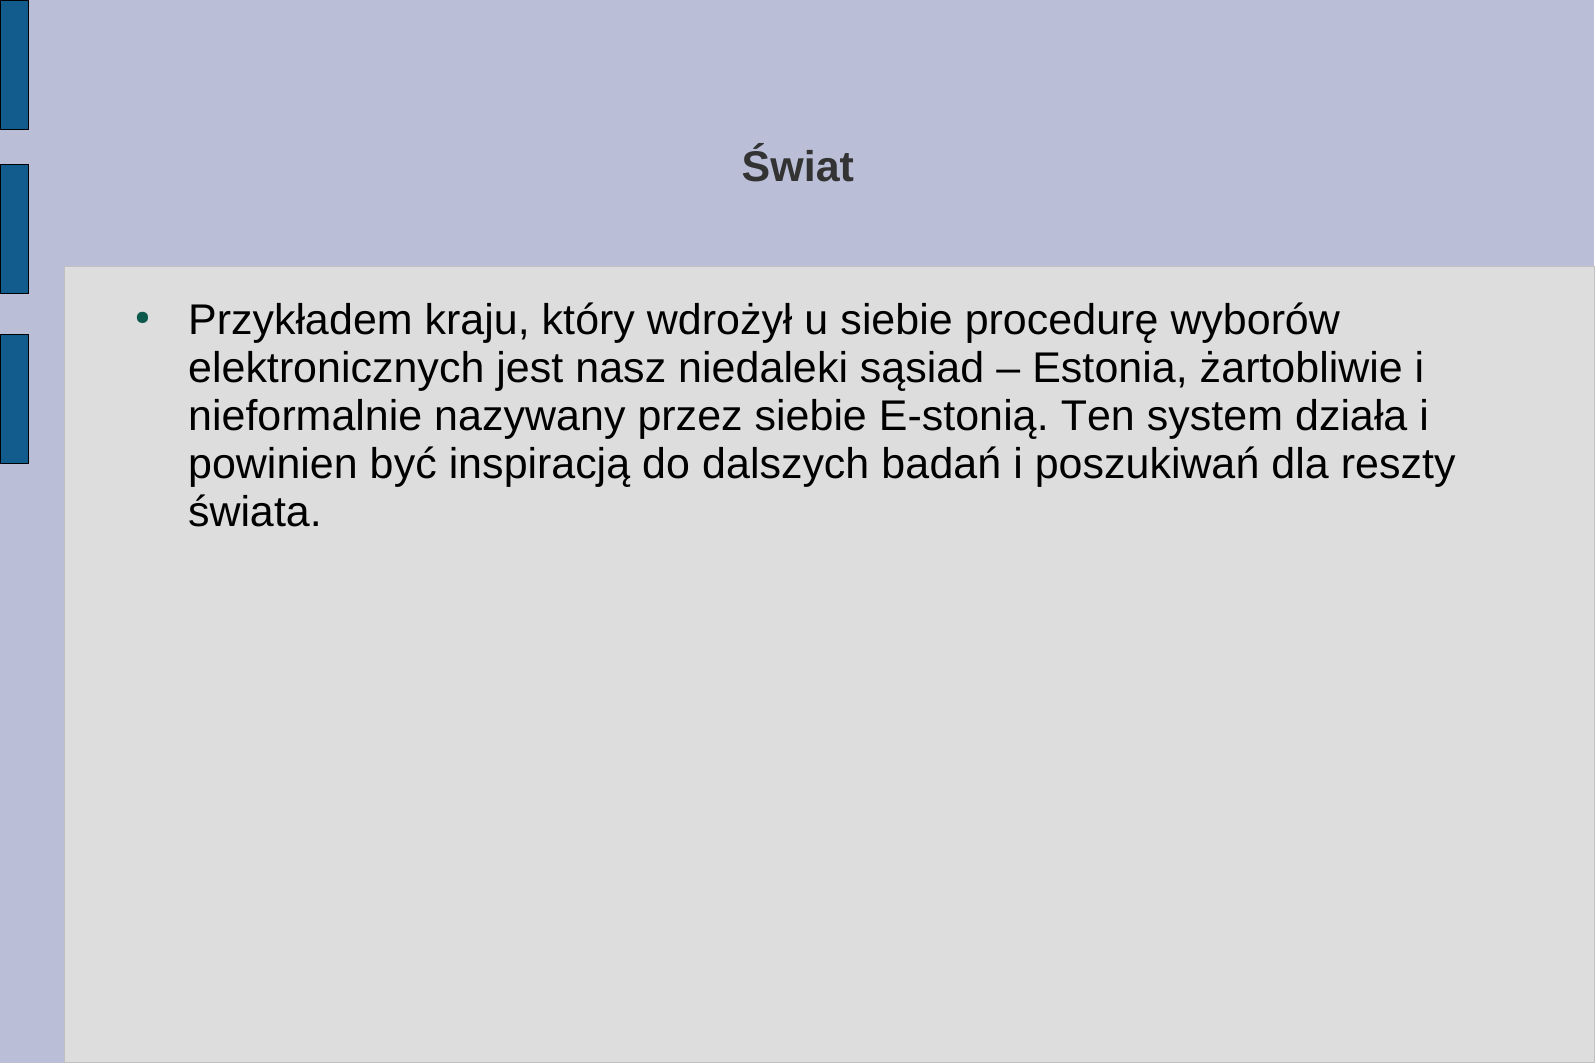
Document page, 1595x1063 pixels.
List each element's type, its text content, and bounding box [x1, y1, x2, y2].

title Świat [117, 78, 1479, 256]
list Przykładem kraju, który wdrożył u siebie procedurę wyborów elektronicznych jest nasz niedaleki sąsiad – Estonia, żartobliwie i nieformalnie nazywany przez siebie E-stonią. Ten system działa i powinien być inspiracją do dalszych badań i poszukiwań dla reszty świata. [117, 295, 1479, 966]
